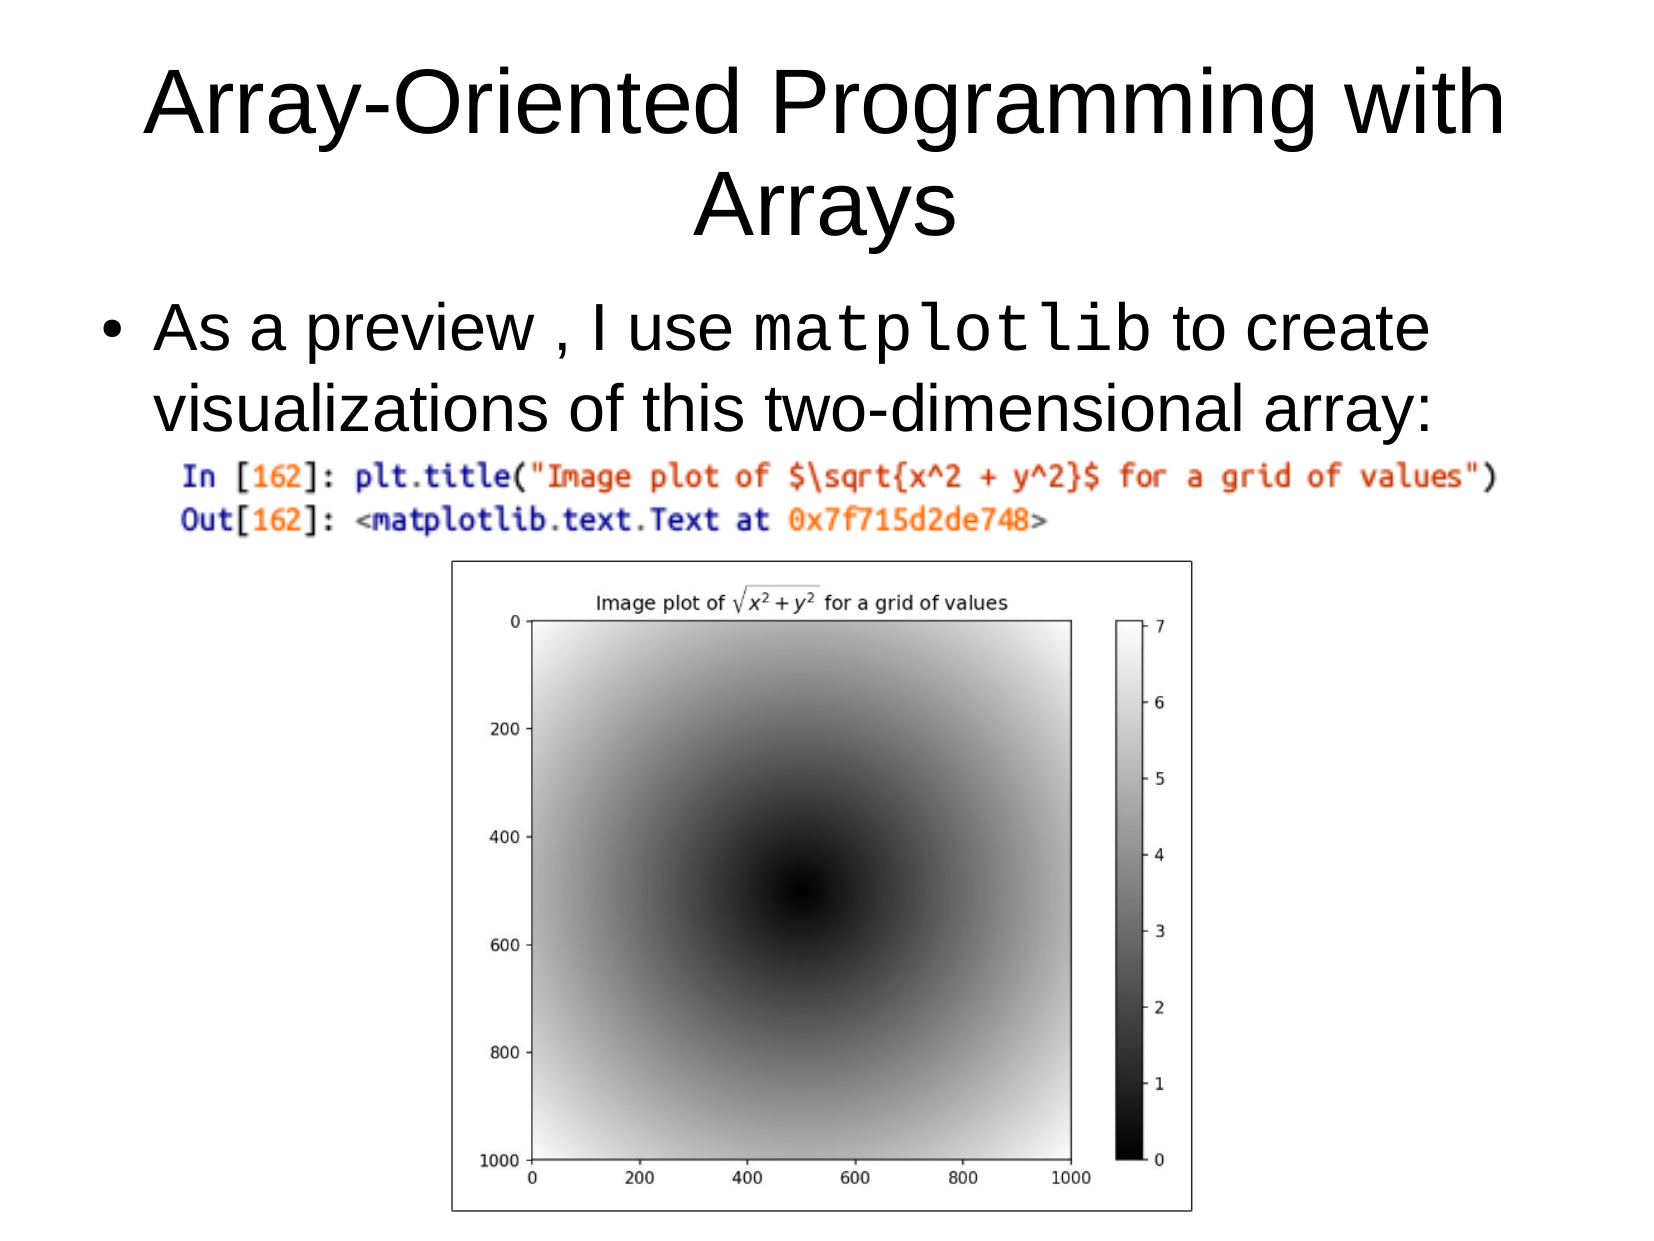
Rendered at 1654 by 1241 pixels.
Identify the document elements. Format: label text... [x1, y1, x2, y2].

title Array-Oriented Programming with Arrays [82, 49, 1571, 257]
list As a preview , I use matplotlib to create visualizations of this two-dimensional array: [82, 290, 1571, 1010]
picture [449, 557, 1195, 1213]
picture [177, 452, 1512, 544]
